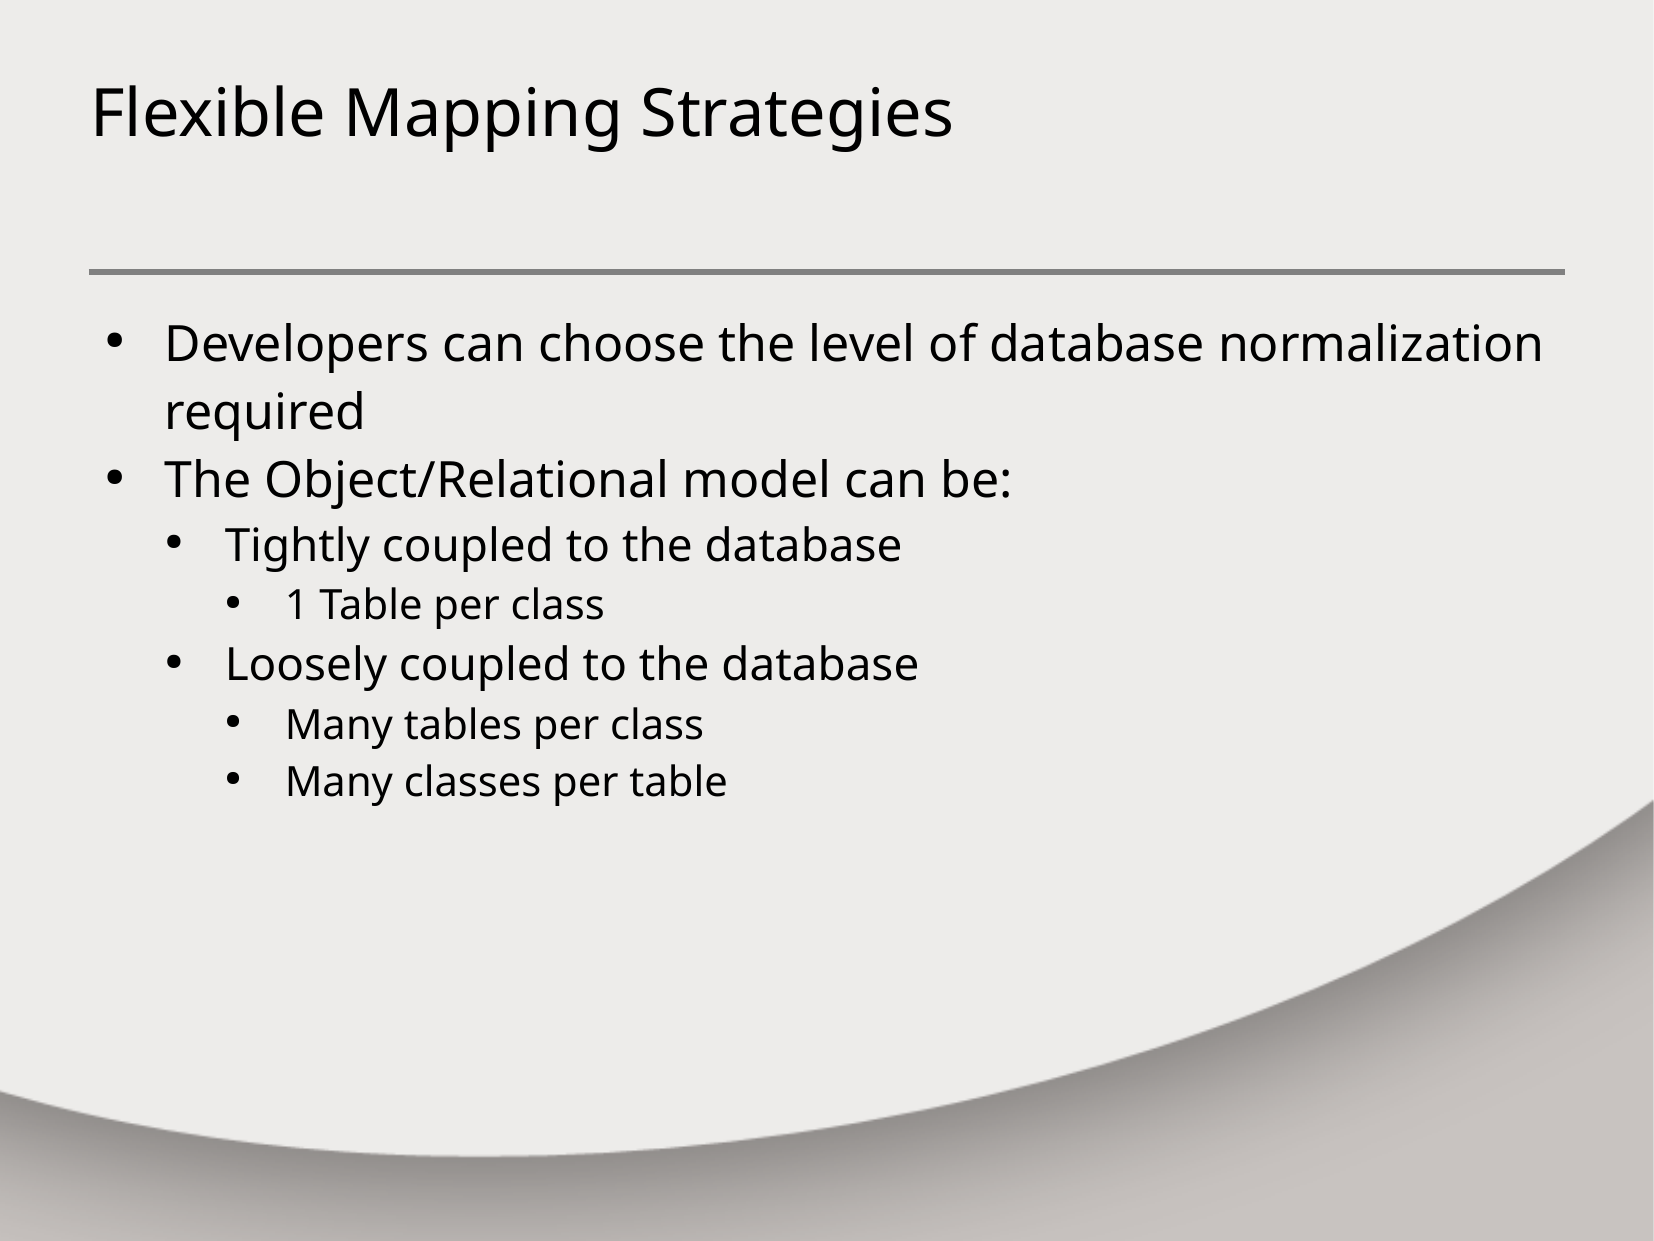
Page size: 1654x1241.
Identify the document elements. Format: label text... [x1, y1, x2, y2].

title Flexible Mapping Strategies [90, 75, 1566, 238]
picture [0, 0, 1654, 1241]
text_box Developers can choose the level of database normalization required The Object/Relational model can be: Tightly coupled to the database 1 Table per class Loosely coupled to the database Many tables per class Many classes per table [90, 300, 1567, 1157]
